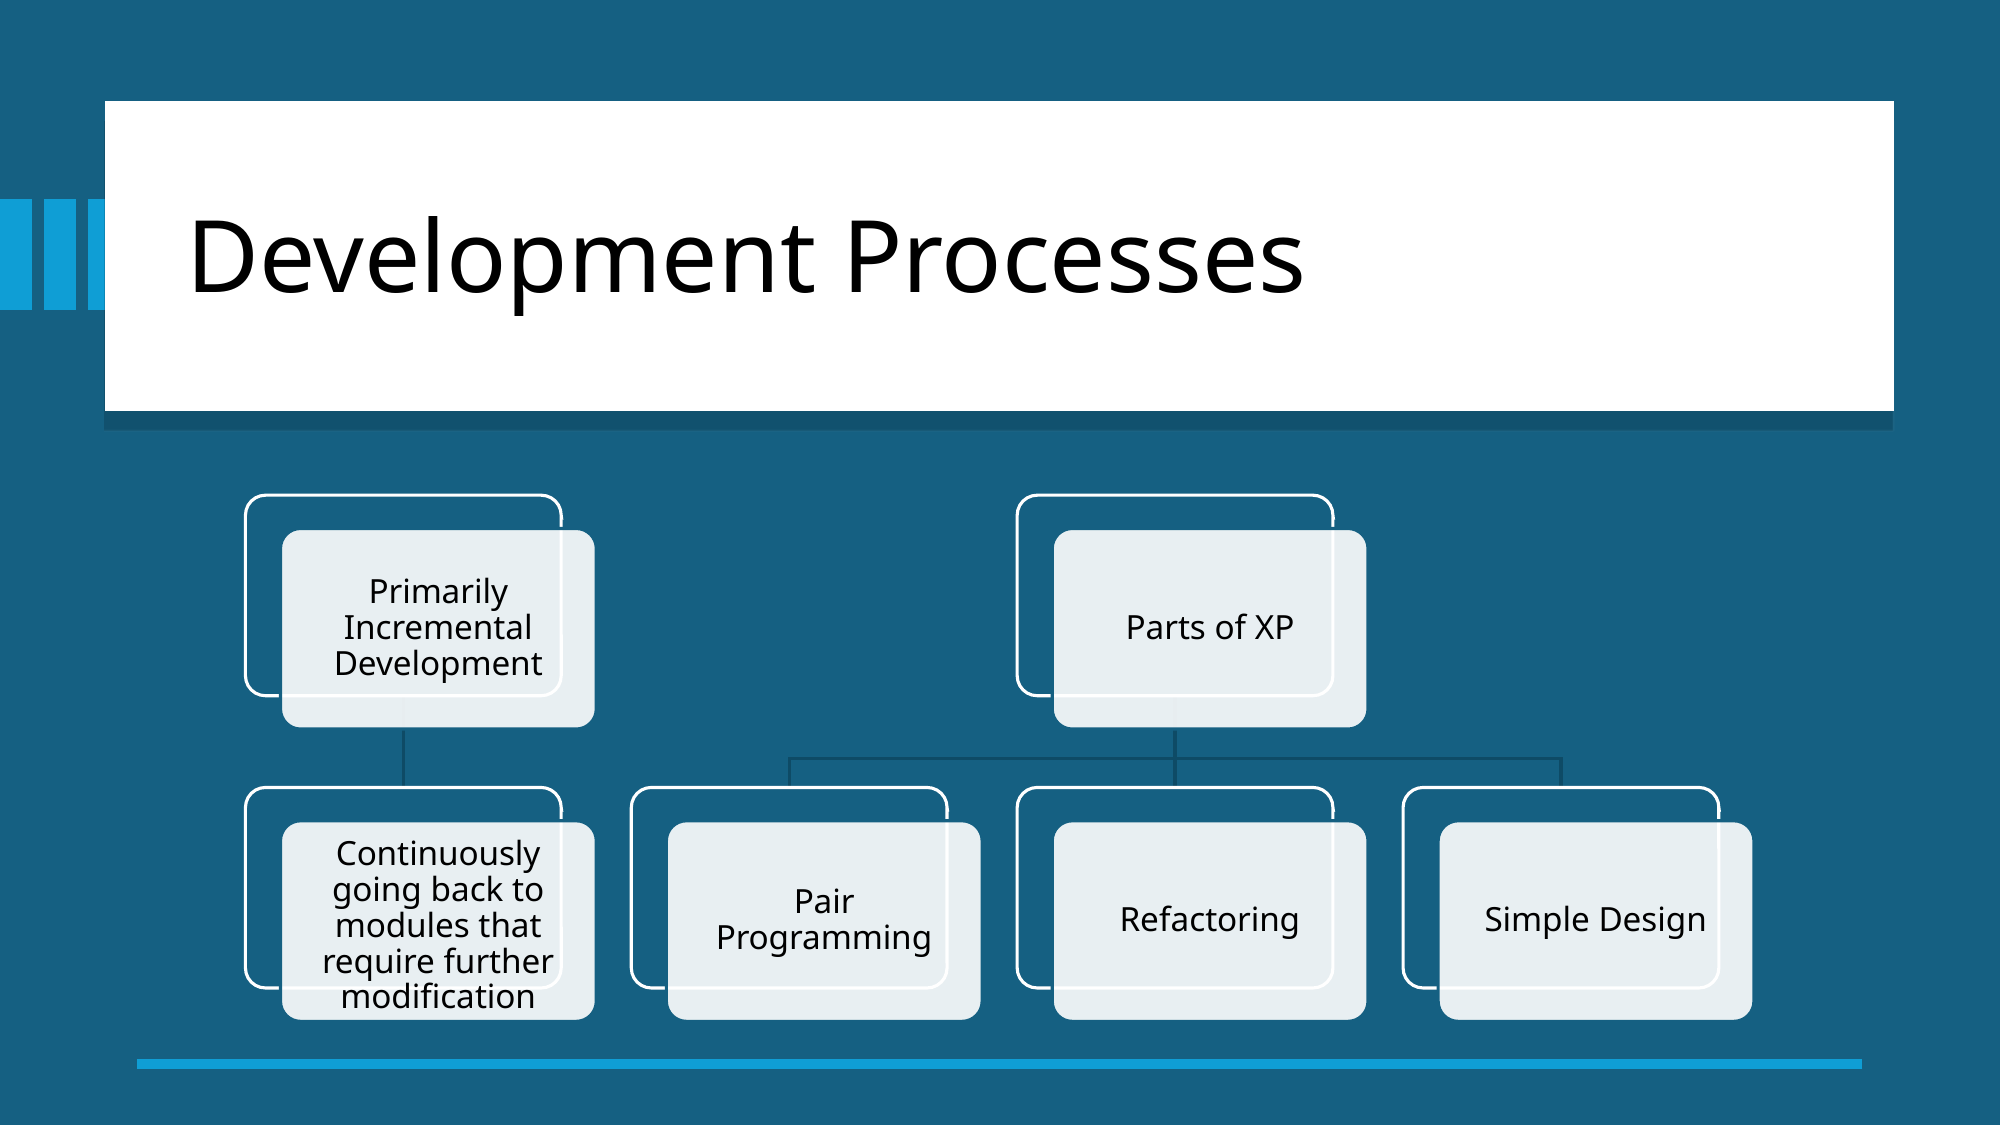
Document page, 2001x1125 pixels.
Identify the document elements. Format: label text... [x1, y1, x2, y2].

text_box Simple Design [1438, 820, 1754, 1022]
title Development Processes [171, 132, 1840, 388]
text_box Parts of XP [1052, 528, 1369, 730]
text_box Continuously going back to modules that require further modification [280, 820, 597, 1022]
text_box Primarily Incremental Development [280, 528, 597, 730]
text_box Refactoring [1052, 820, 1369, 1022]
text_box Pair Programming [666, 820, 983, 1022]
text_box [0, 0, 2000, 1125]
